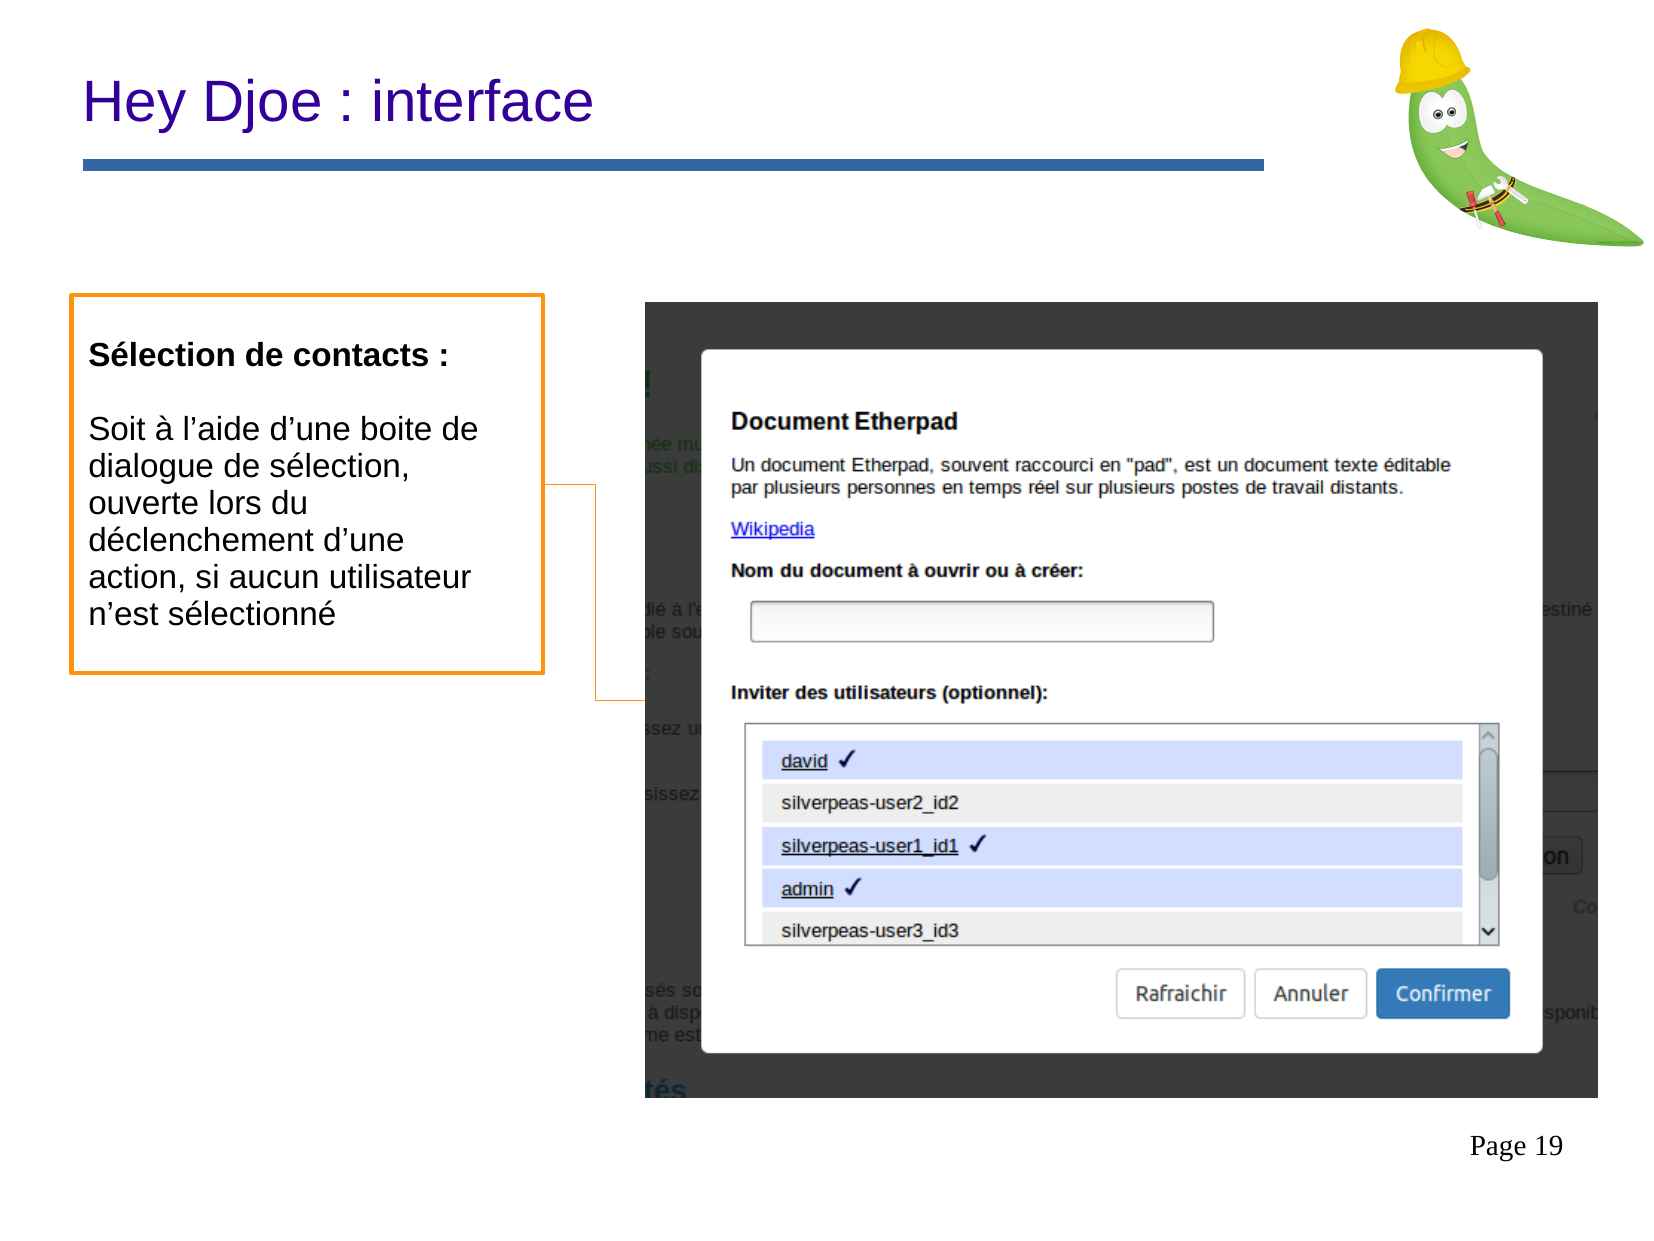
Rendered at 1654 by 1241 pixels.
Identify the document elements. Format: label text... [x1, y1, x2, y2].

picture [645, 302, 1598, 1098]
picture [1286, 23, 1647, 248]
text_box Sélection de contacts : Soit à l’aide d’une boite de dialogue de sélection, ouverte lors du déclenchement d’une action, si aucun utilisateur n’est sélectionné [71, 295, 544, 674]
title Hey Djoe : interface [82, 49, 1264, 154]
